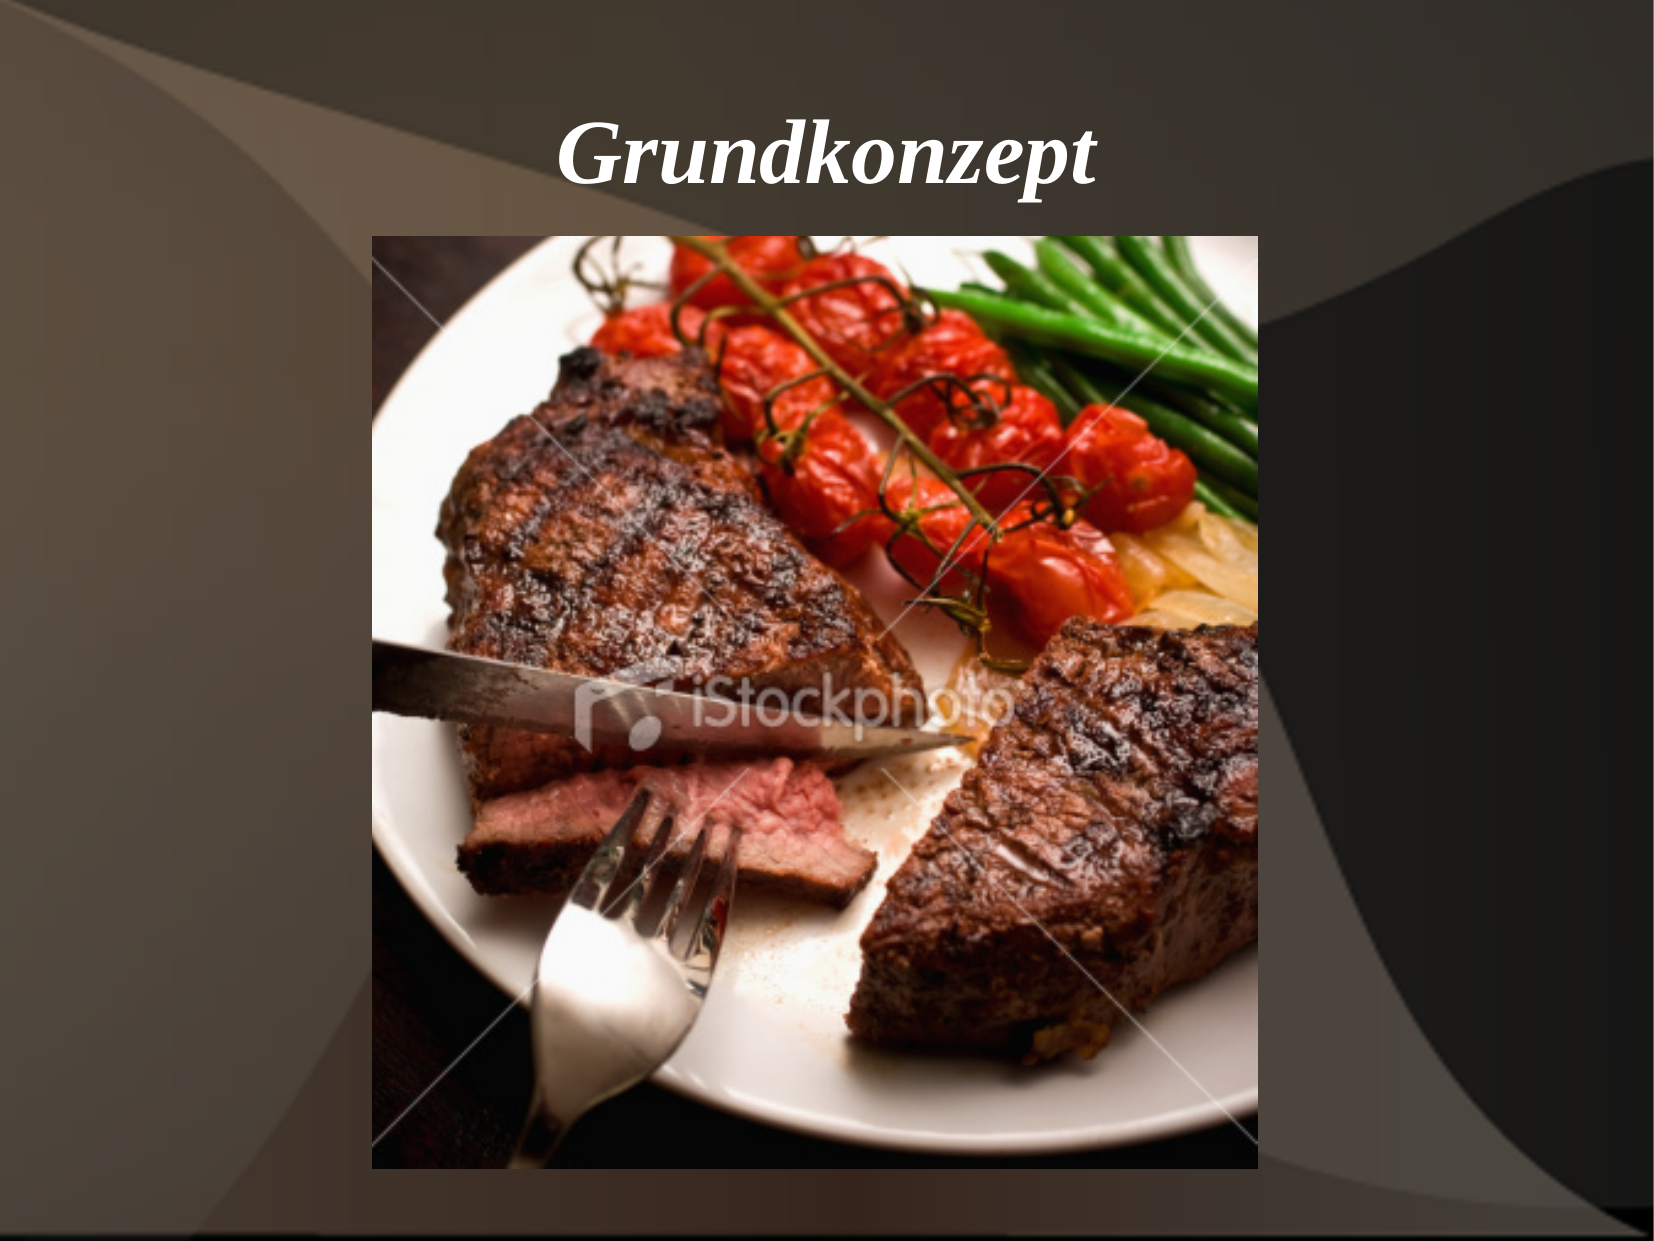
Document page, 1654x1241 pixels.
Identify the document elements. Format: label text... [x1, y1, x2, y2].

title Grundkonzept [82, 56, 1571, 250]
picture [0, 0, 1654, 1241]
